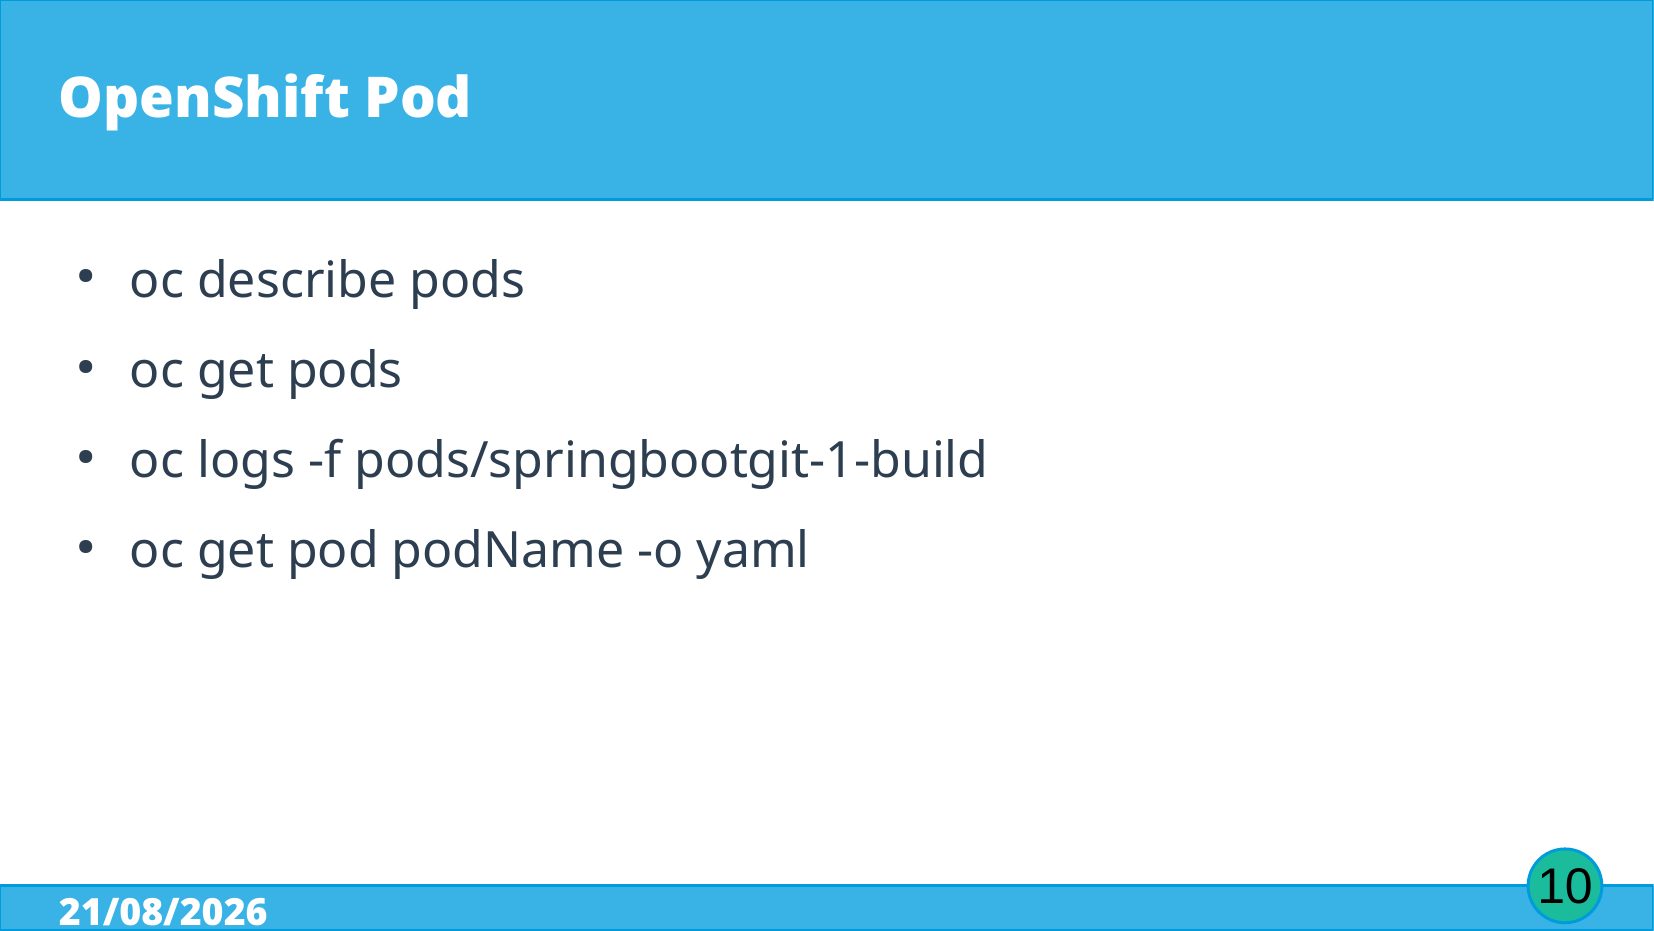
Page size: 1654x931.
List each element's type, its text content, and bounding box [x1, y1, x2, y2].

list oc describe pods oc get pods oc logs -f pods/springbootgit-1-build oc get pod podName -o yaml [59, 243, 1595, 864]
title OpenShift Pod [59, 37, 1595, 155]
